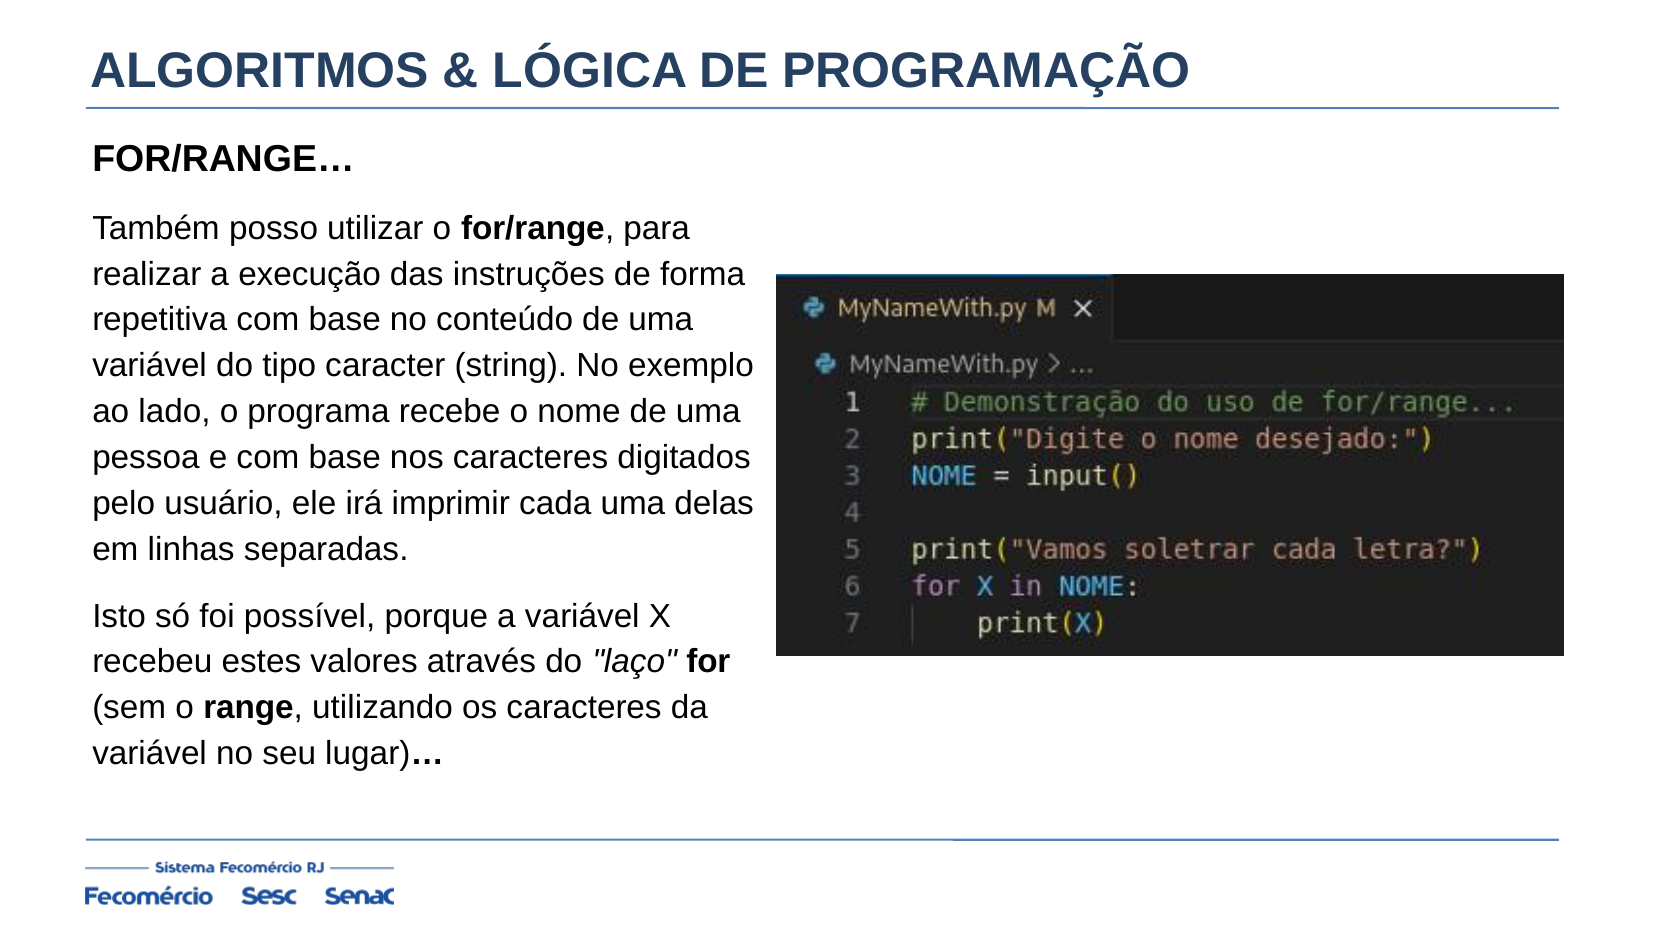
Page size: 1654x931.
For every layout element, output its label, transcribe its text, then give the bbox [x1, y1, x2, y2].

text_box ALGORITMOS & LÓGICA DE PROGRAMAÇÃO [90, 32, 1564, 104]
text_box FOR/RANGE… Também posso utilizar o for/range, para realizar a execução das instruções de forma repetitiva com base no conteúdo de uma variável do tipo caracter (string). No exemplo ao lado, o programa recebe o nome de uma pessoa e com base nos caracteres digitados pelo usuário, ele irá imprimir cada uma delas em linhas separadas. Isto só foi possível, porque a variável X recebeu estes valores através do "laço" for (sem o range, utilizando os caracteres da variável no seu lugar)… [77, 112, 777, 836]
picture [62, 845, 416, 921]
picture [776, 274, 1564, 656]
